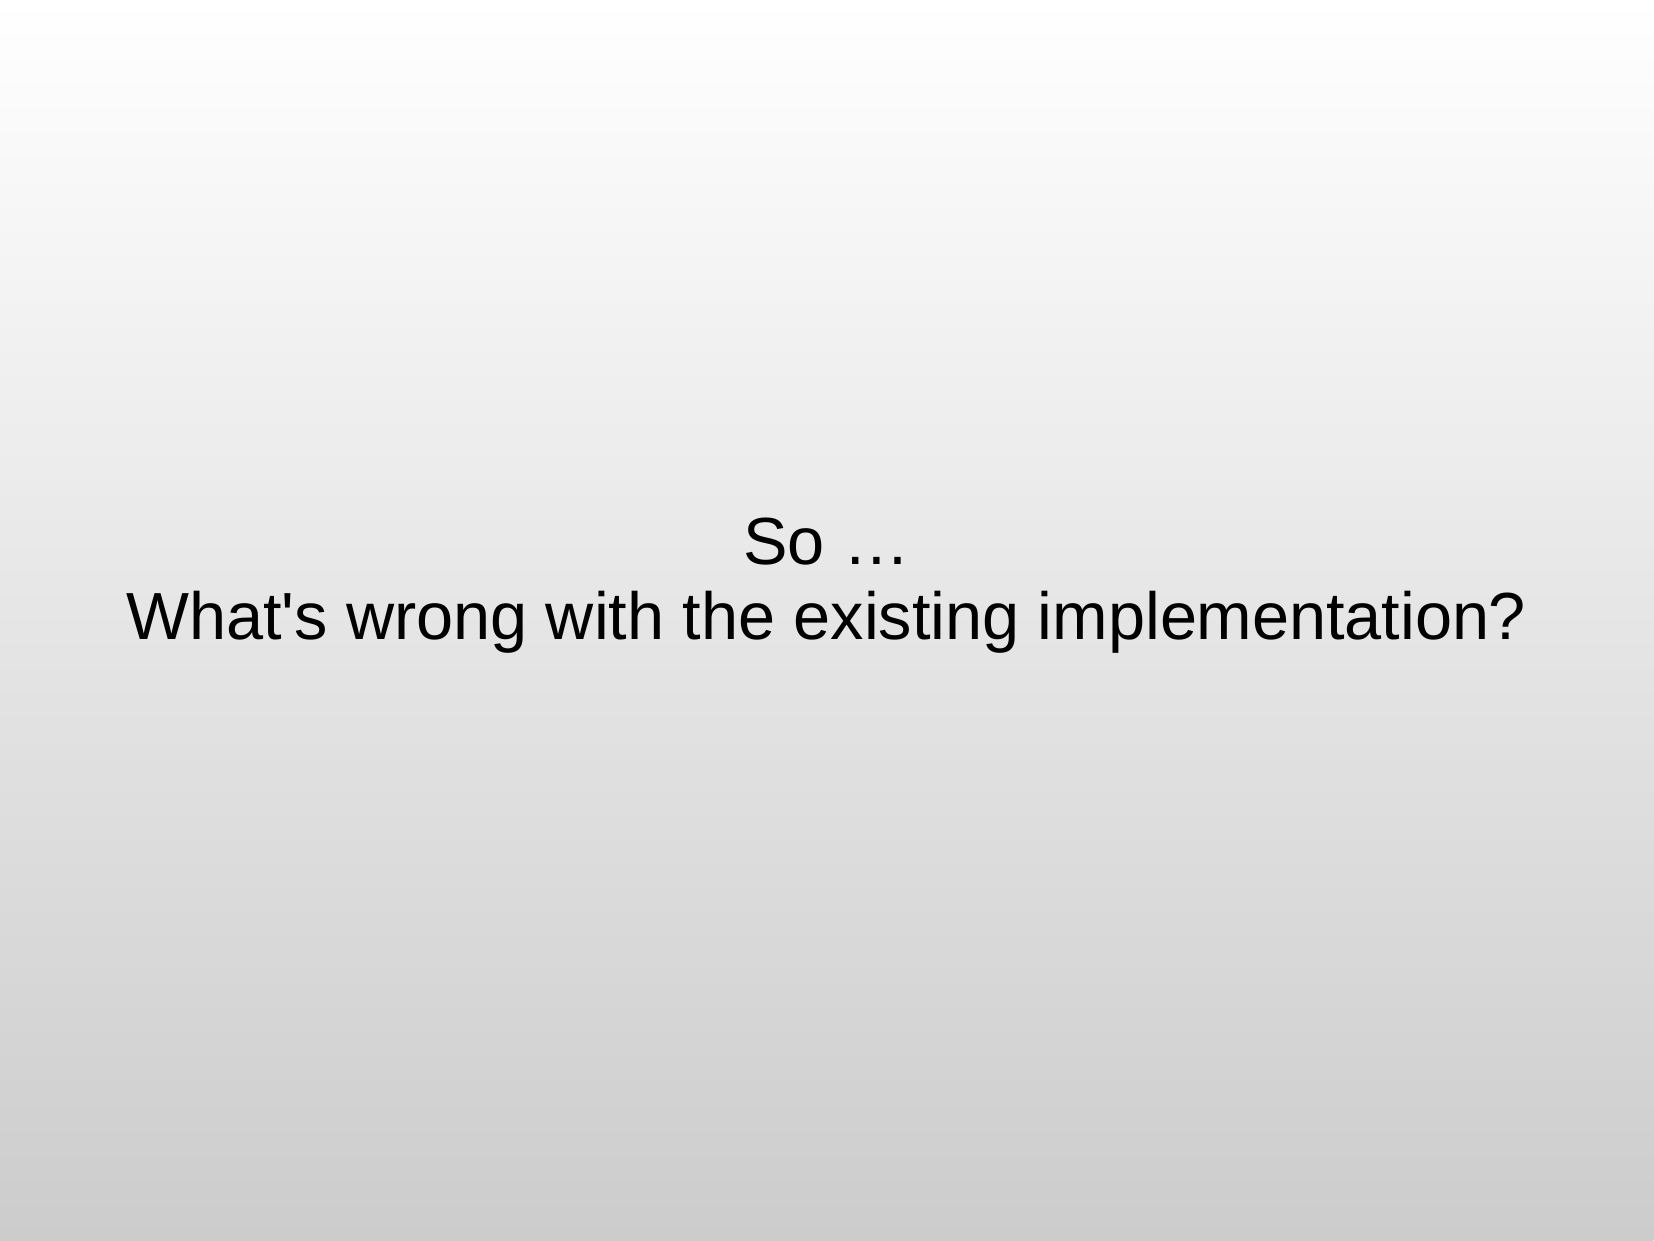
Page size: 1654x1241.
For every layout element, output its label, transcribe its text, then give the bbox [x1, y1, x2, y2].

subtitle So … What's wrong with the existing implementation? [82, 49, 1571, 1109]
